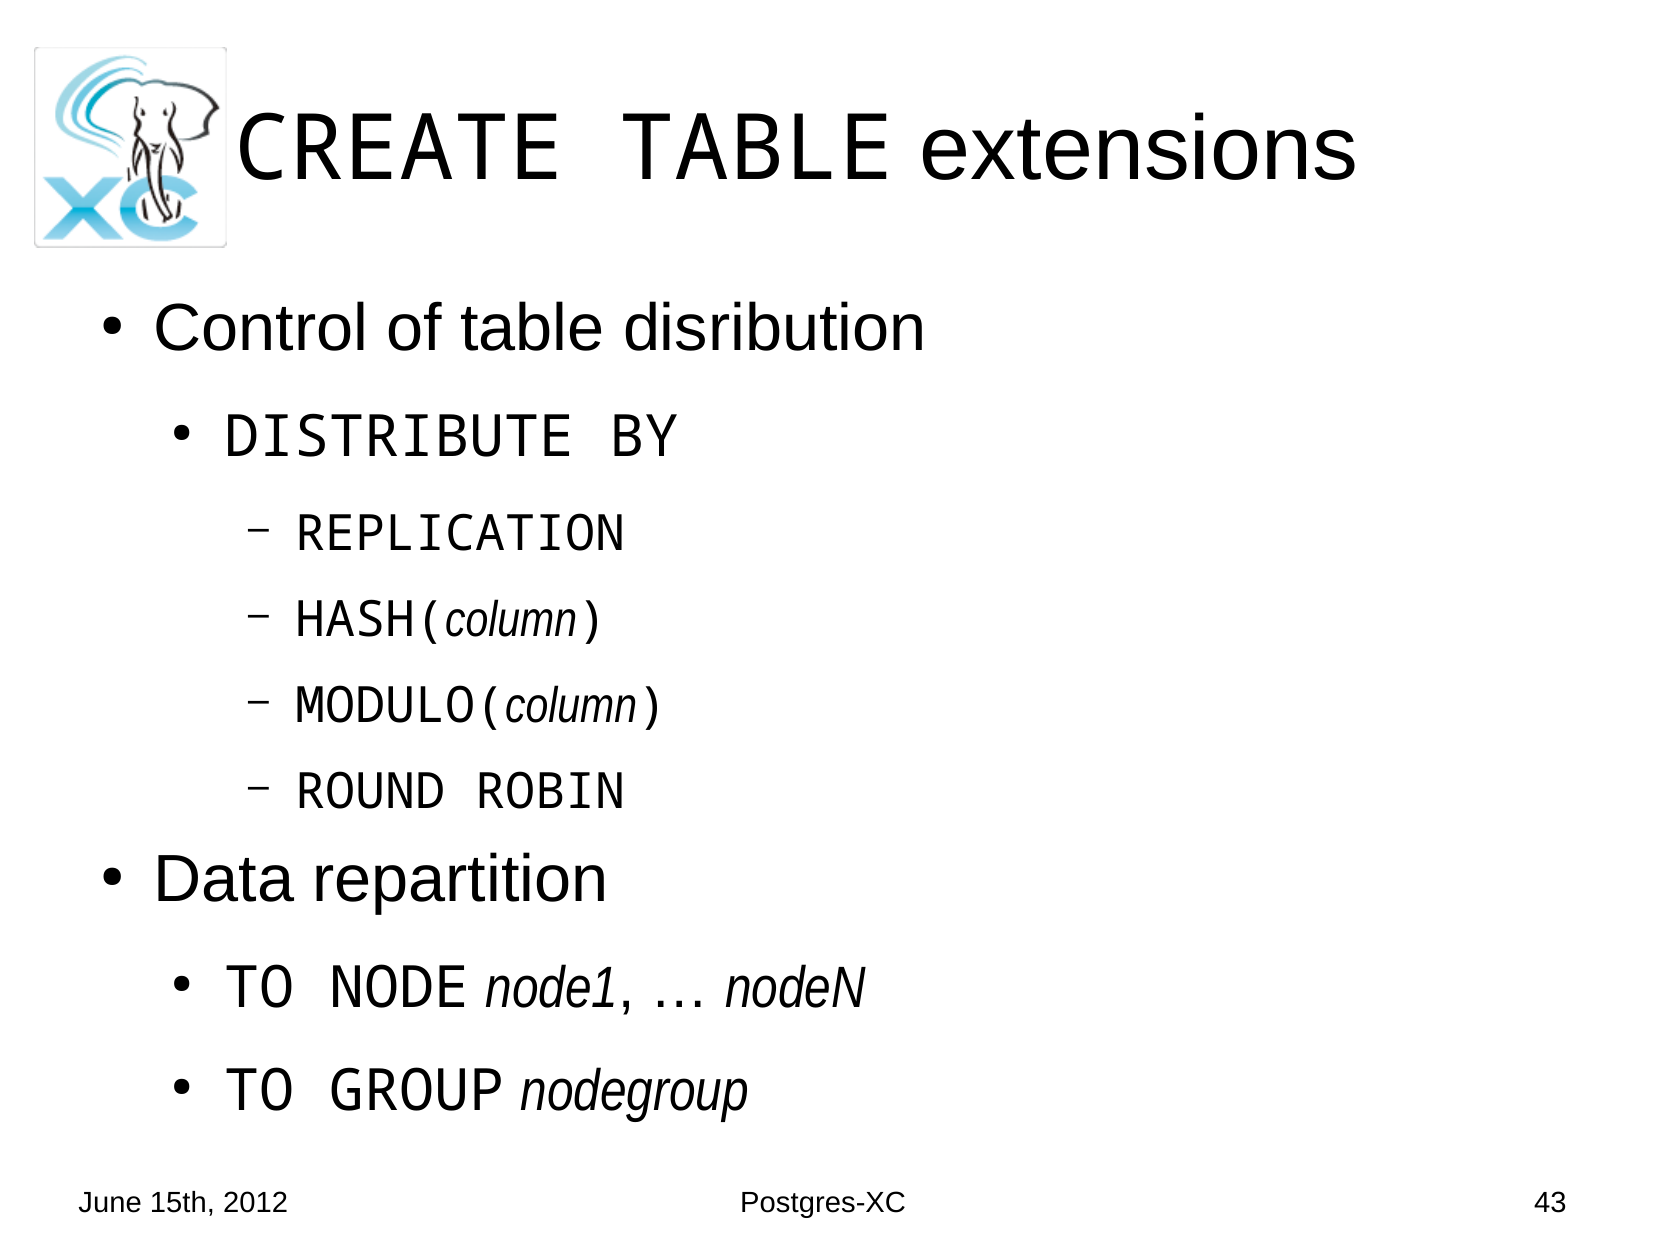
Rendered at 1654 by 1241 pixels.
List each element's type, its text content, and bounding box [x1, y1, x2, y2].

picture [34, 47, 227, 248]
title CREATE TABLE extensions [234, 40, 1599, 248]
list Control of table disribution DISTRIBUTE BY REPLICATION HASH(column) MODULO(column) ROUND ROBIN Data repartition TO NODE node1, … nodeN TO GROUP nodegroup [82, 290, 1571, 1161]
